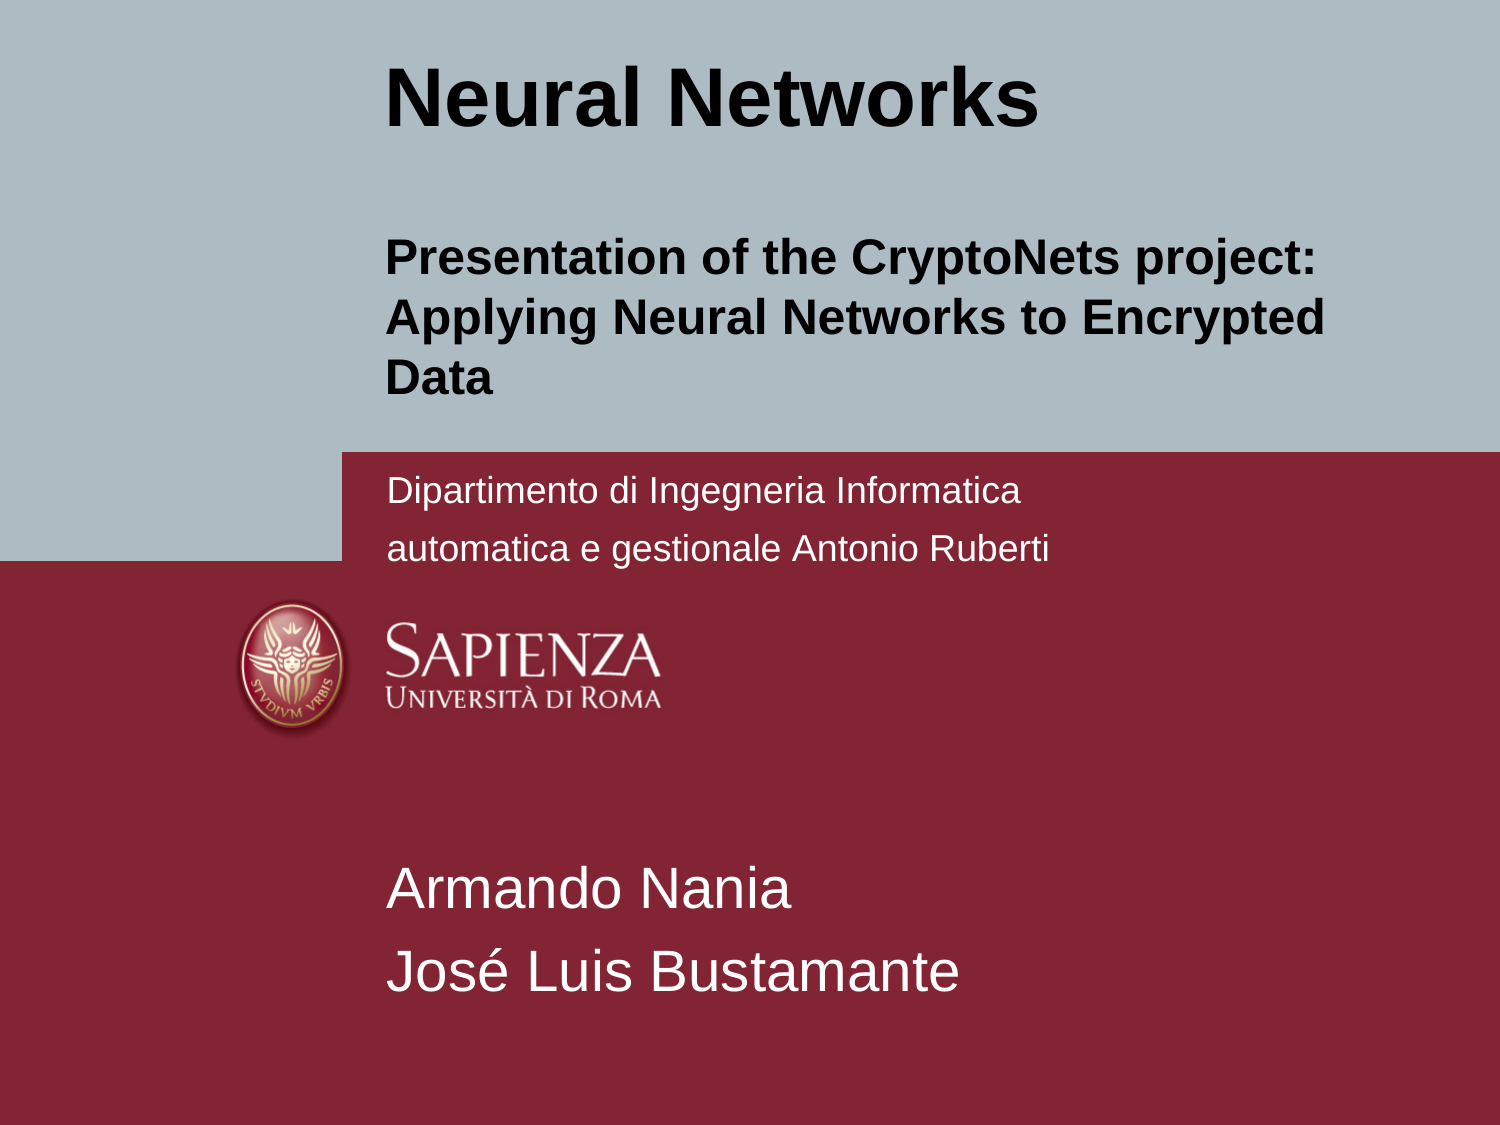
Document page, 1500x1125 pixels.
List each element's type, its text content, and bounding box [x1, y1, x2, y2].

text_box Dipartimento di Ingegneria Informatica automatica e gestionale Antonio Ruberti [386, 466, 1394, 579]
text_box Armando Nania José Luis Bustamante [386, 850, 1394, 1003]
picture [0, 452, 1500, 1125]
title Presentation of the CryptoNets project: Applying Neural Networks to Encrypted Data [370, 217, 1371, 473]
text_box [0, 0, 1500, 561]
title Neural Networks [370, 35, 1371, 217]
